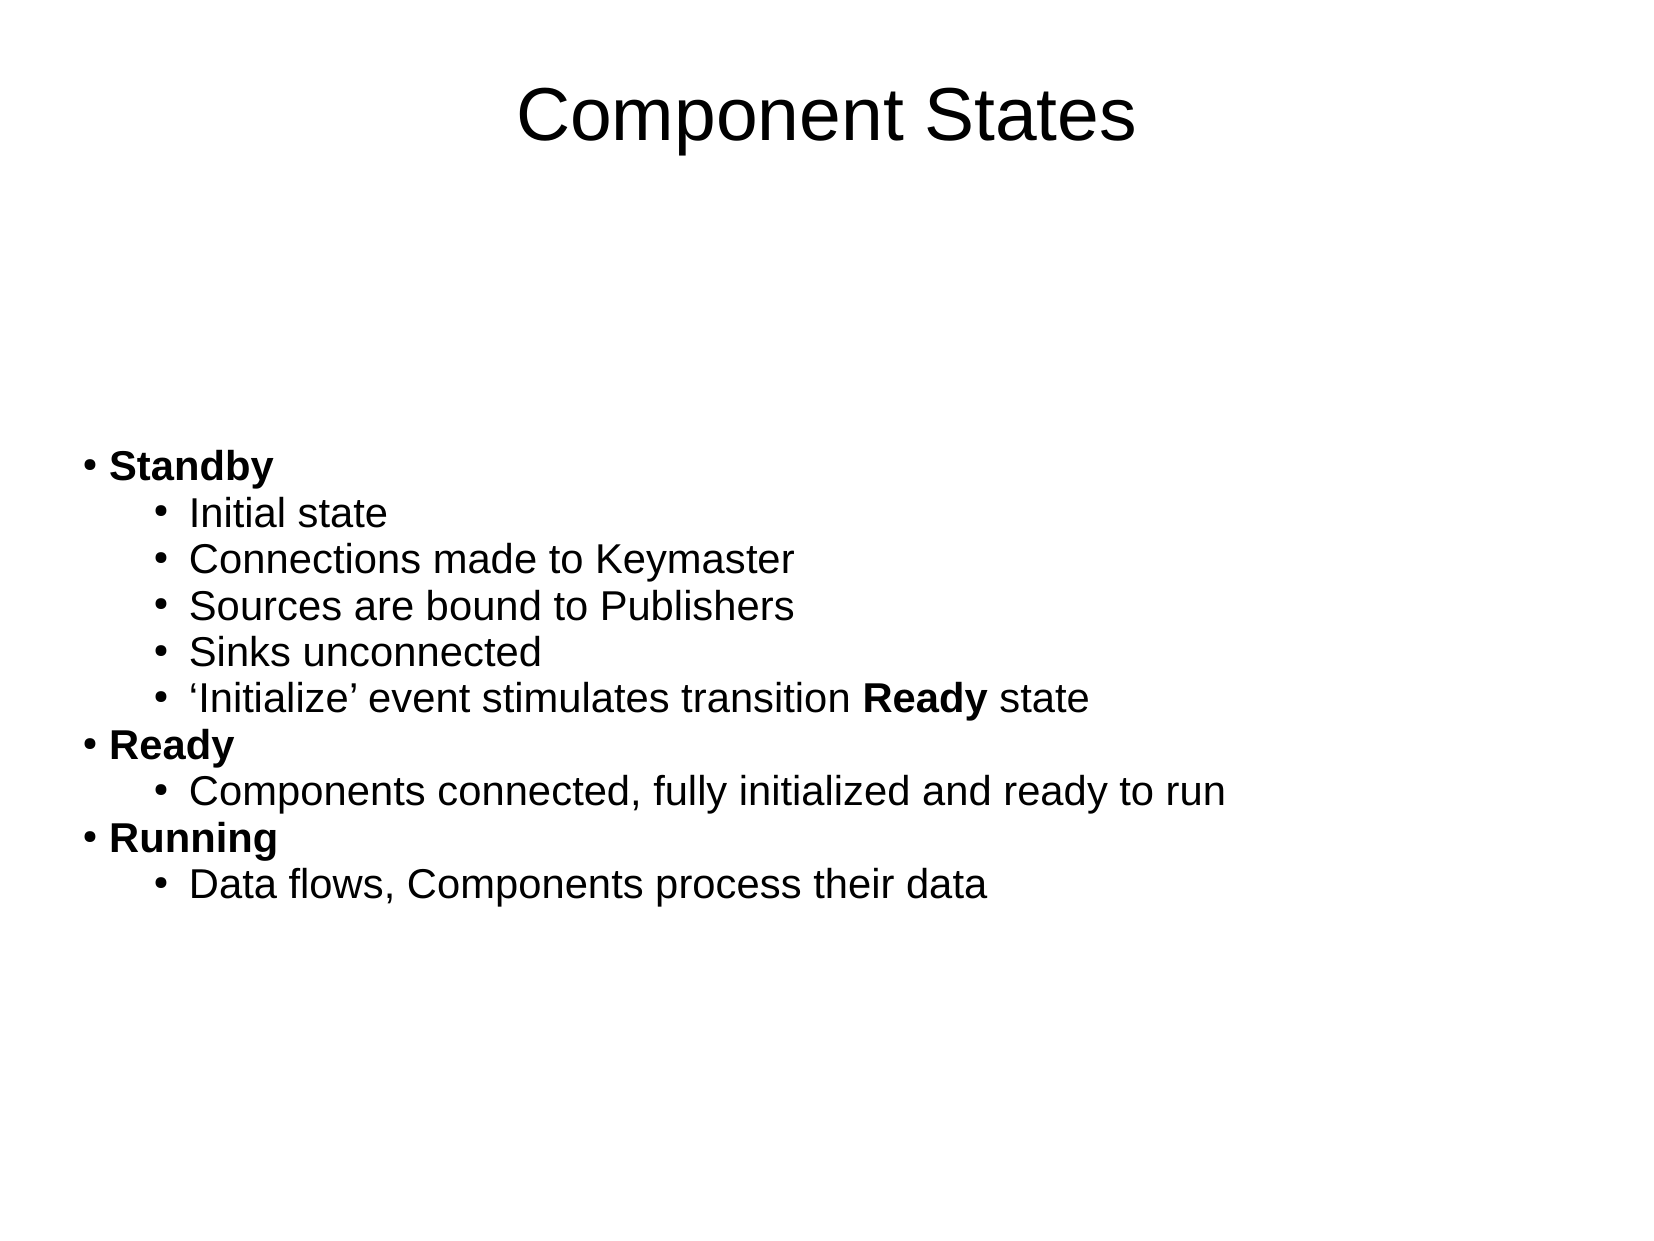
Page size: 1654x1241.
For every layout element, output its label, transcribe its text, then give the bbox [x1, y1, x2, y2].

title Component States [82, 49, 1571, 181]
subtitle Standby Initial state Connections made to Keymaster Sources are bound to Publishers Sinks unconnected ‘Initialize’ event stimulates transition Ready state Ready Components connected, fully initialized and ready to run Running Data flows, Components process their data [82, 211, 1571, 1186]
